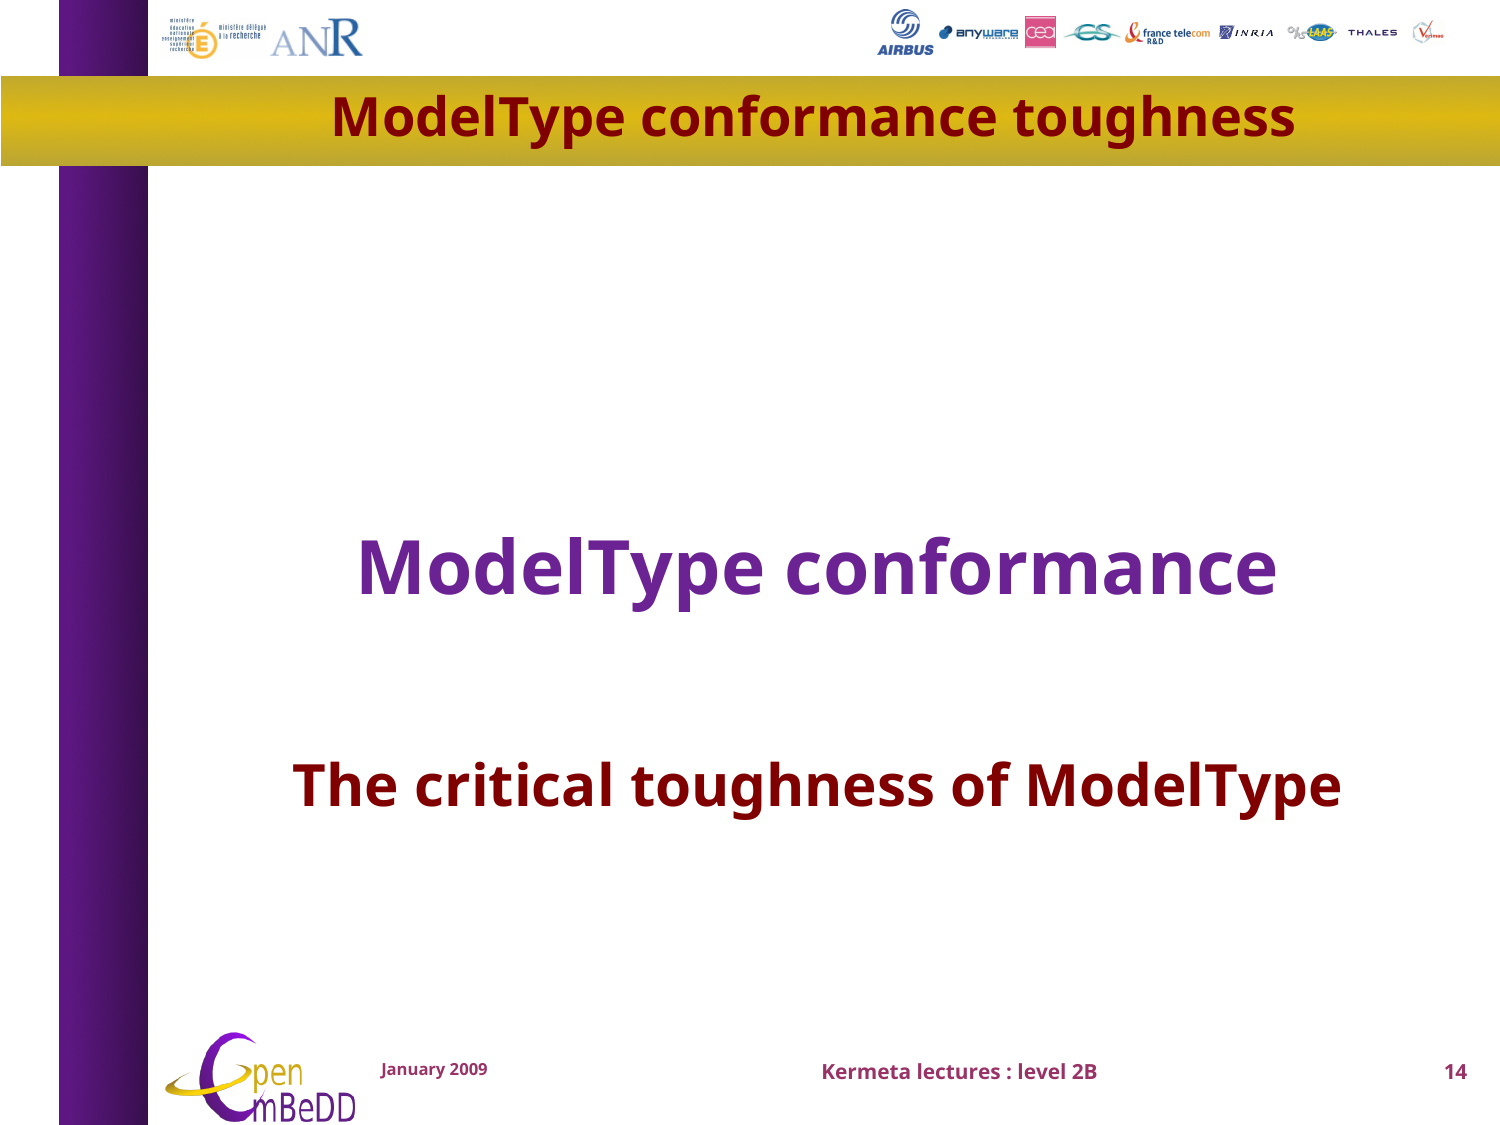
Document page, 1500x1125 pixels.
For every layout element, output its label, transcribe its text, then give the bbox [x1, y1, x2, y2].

list ModelType conformance The critical toughness of ModelType [147, 191, 1488, 1004]
picture [162, 18, 266, 59]
picture [165, 1032, 355, 1122]
title ModelType conformance toughness [147, 66, 1481, 164]
picture [1, 0, 1500, 1125]
picture [877, 9, 1445, 55]
picture [270, 18, 363, 57]
